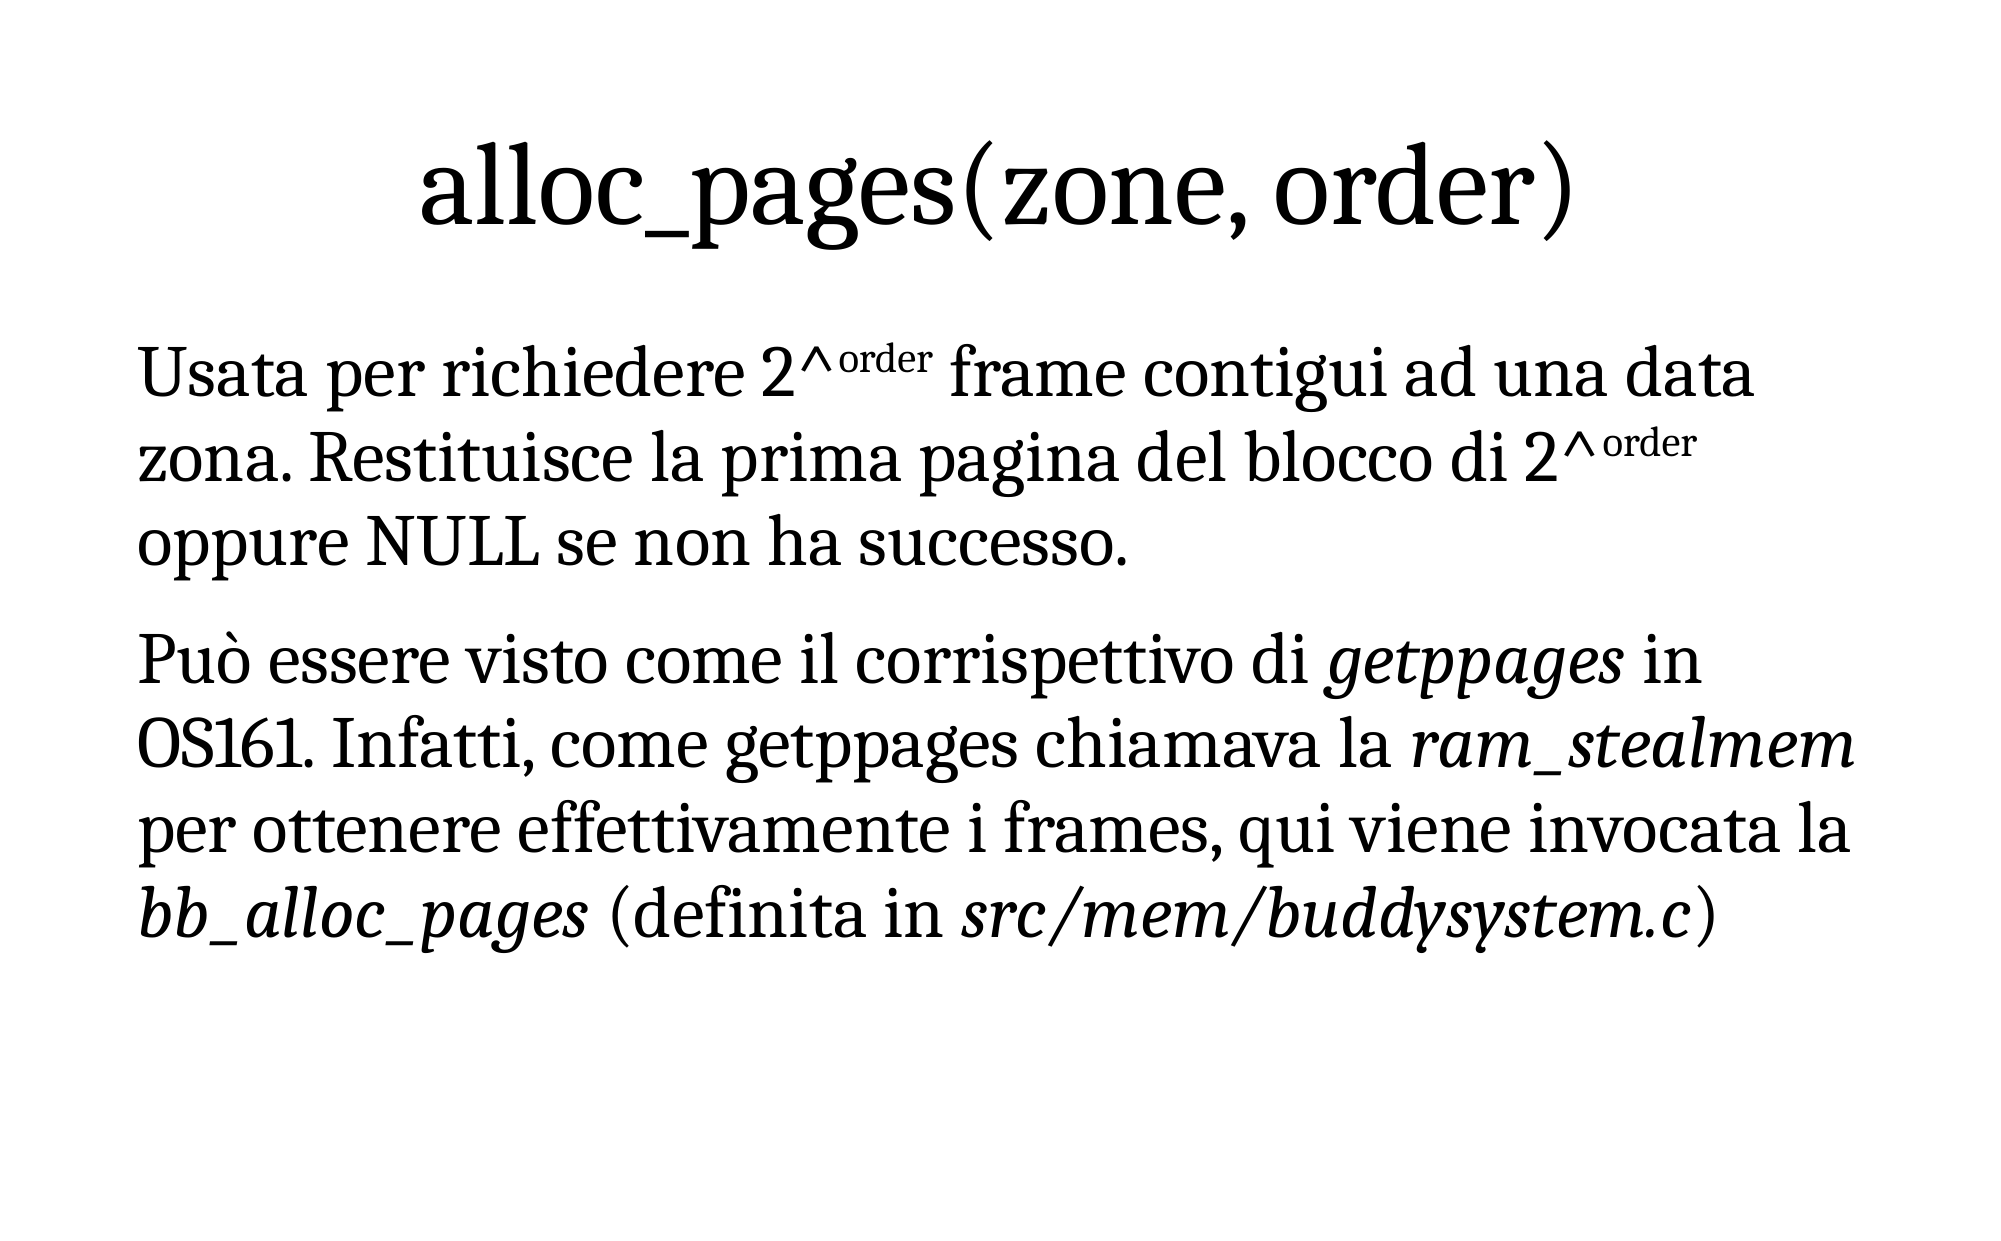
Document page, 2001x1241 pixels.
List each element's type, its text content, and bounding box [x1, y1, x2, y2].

list Usata per richiedere 2^order frame contigui ad una data zona. Restituisce la prima pagina del blocco di 2^order oppure NULL se non ha successo. Può essere visto come il corrispettivo di getppages in OS161. Infatti, come getppages chiamava la ram_stealmem per ottenere effettivamente i frames, qui viene invocata la bb_alloc_pages (definita in src/mem/buddysystem.c) [137, 330, 1863, 1223]
title alloc_pages(zone, order) [137, 65, 1863, 306]
